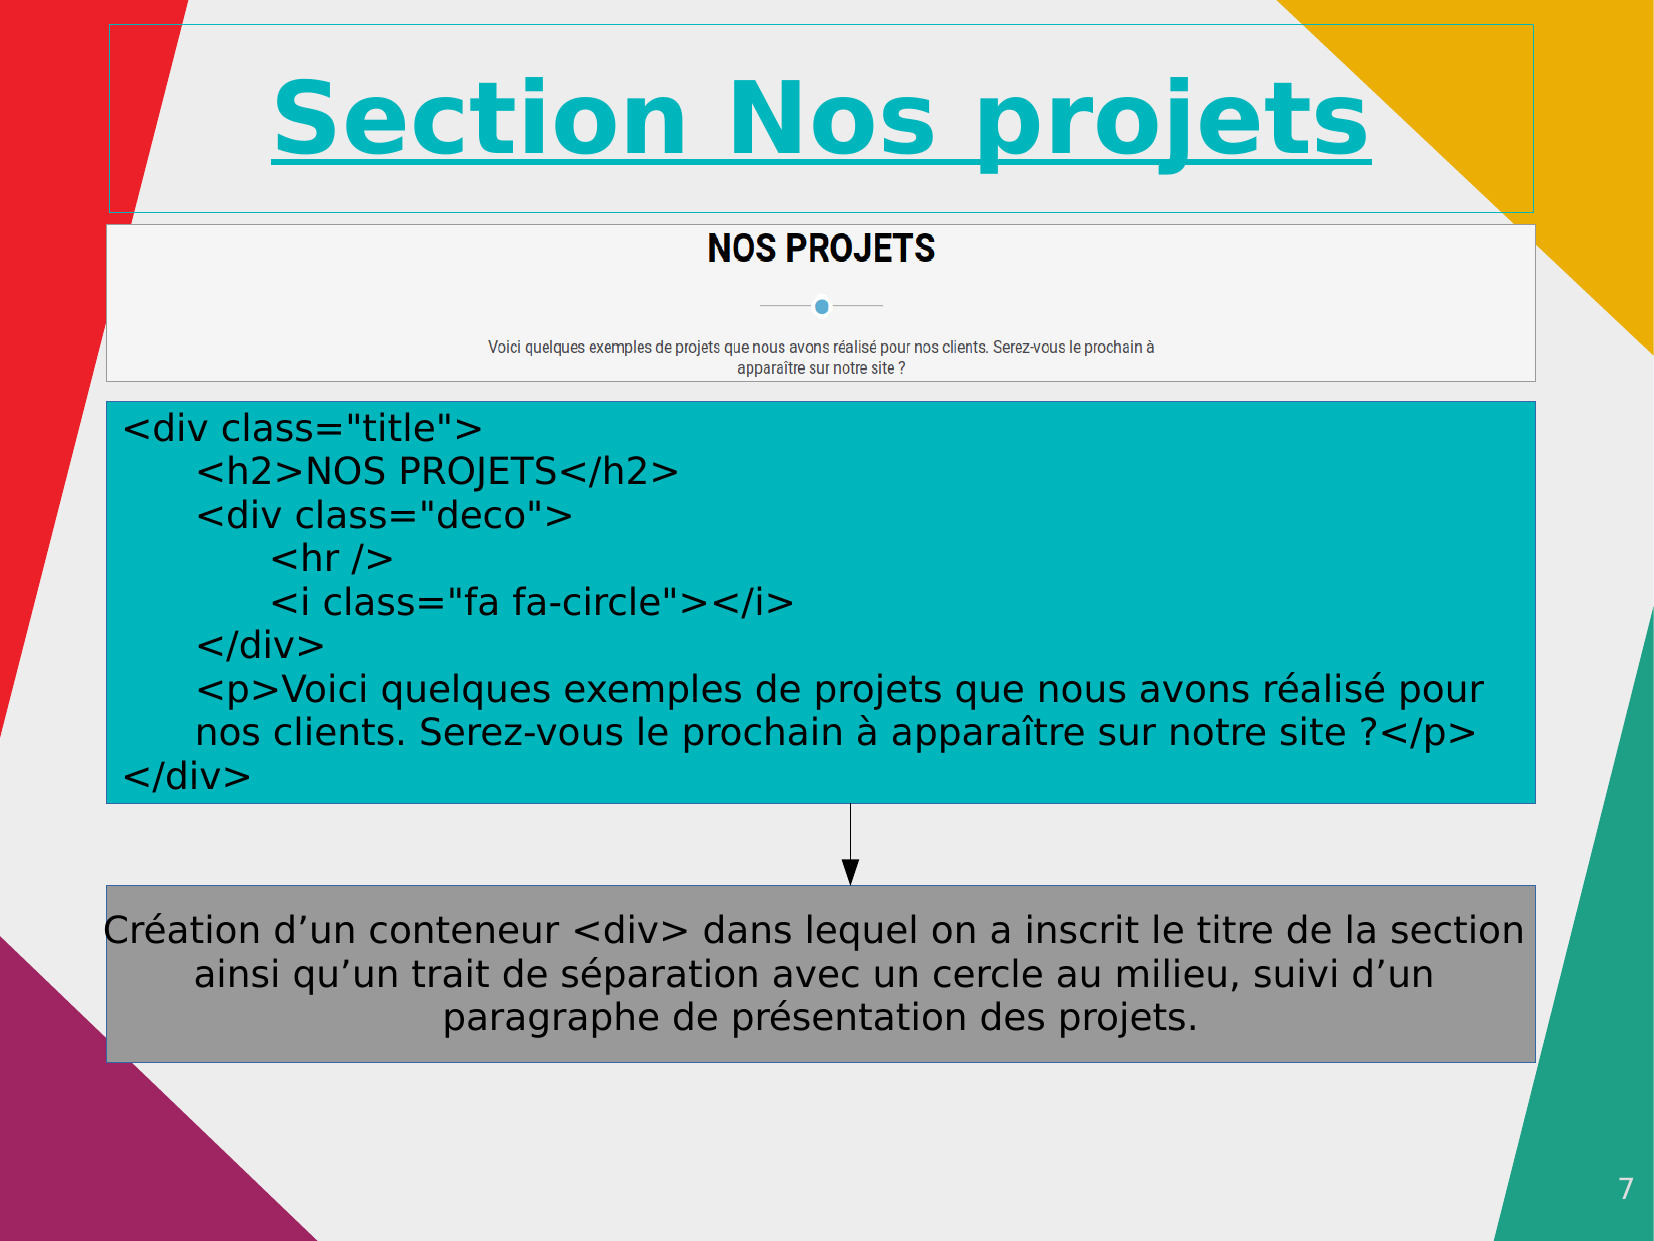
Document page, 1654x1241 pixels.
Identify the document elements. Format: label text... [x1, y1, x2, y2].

text_box <div class="title"> <h2>NOS PROJETS</h2> <div class="deco"> <hr /> <i class="fa fa-circle"></i> </div> <p>Voici quelques exemples de projets que nous avons réalisé pour nos clients. Serez-vous le prochain à apparaître sur notre site ?</p> </div> [106, 401, 1536, 804]
text_box Création d’un conteneur <div> dans lequel on a inscrit le titre de la section ainsi qu’un trait de séparation avec un cercle au milieu, suivi d’un paragraphe de présentation des projets. [106, 885, 1536, 1063]
title Section Nos projets [109, 24, 1534, 213]
picture [106, 224, 1536, 382]
